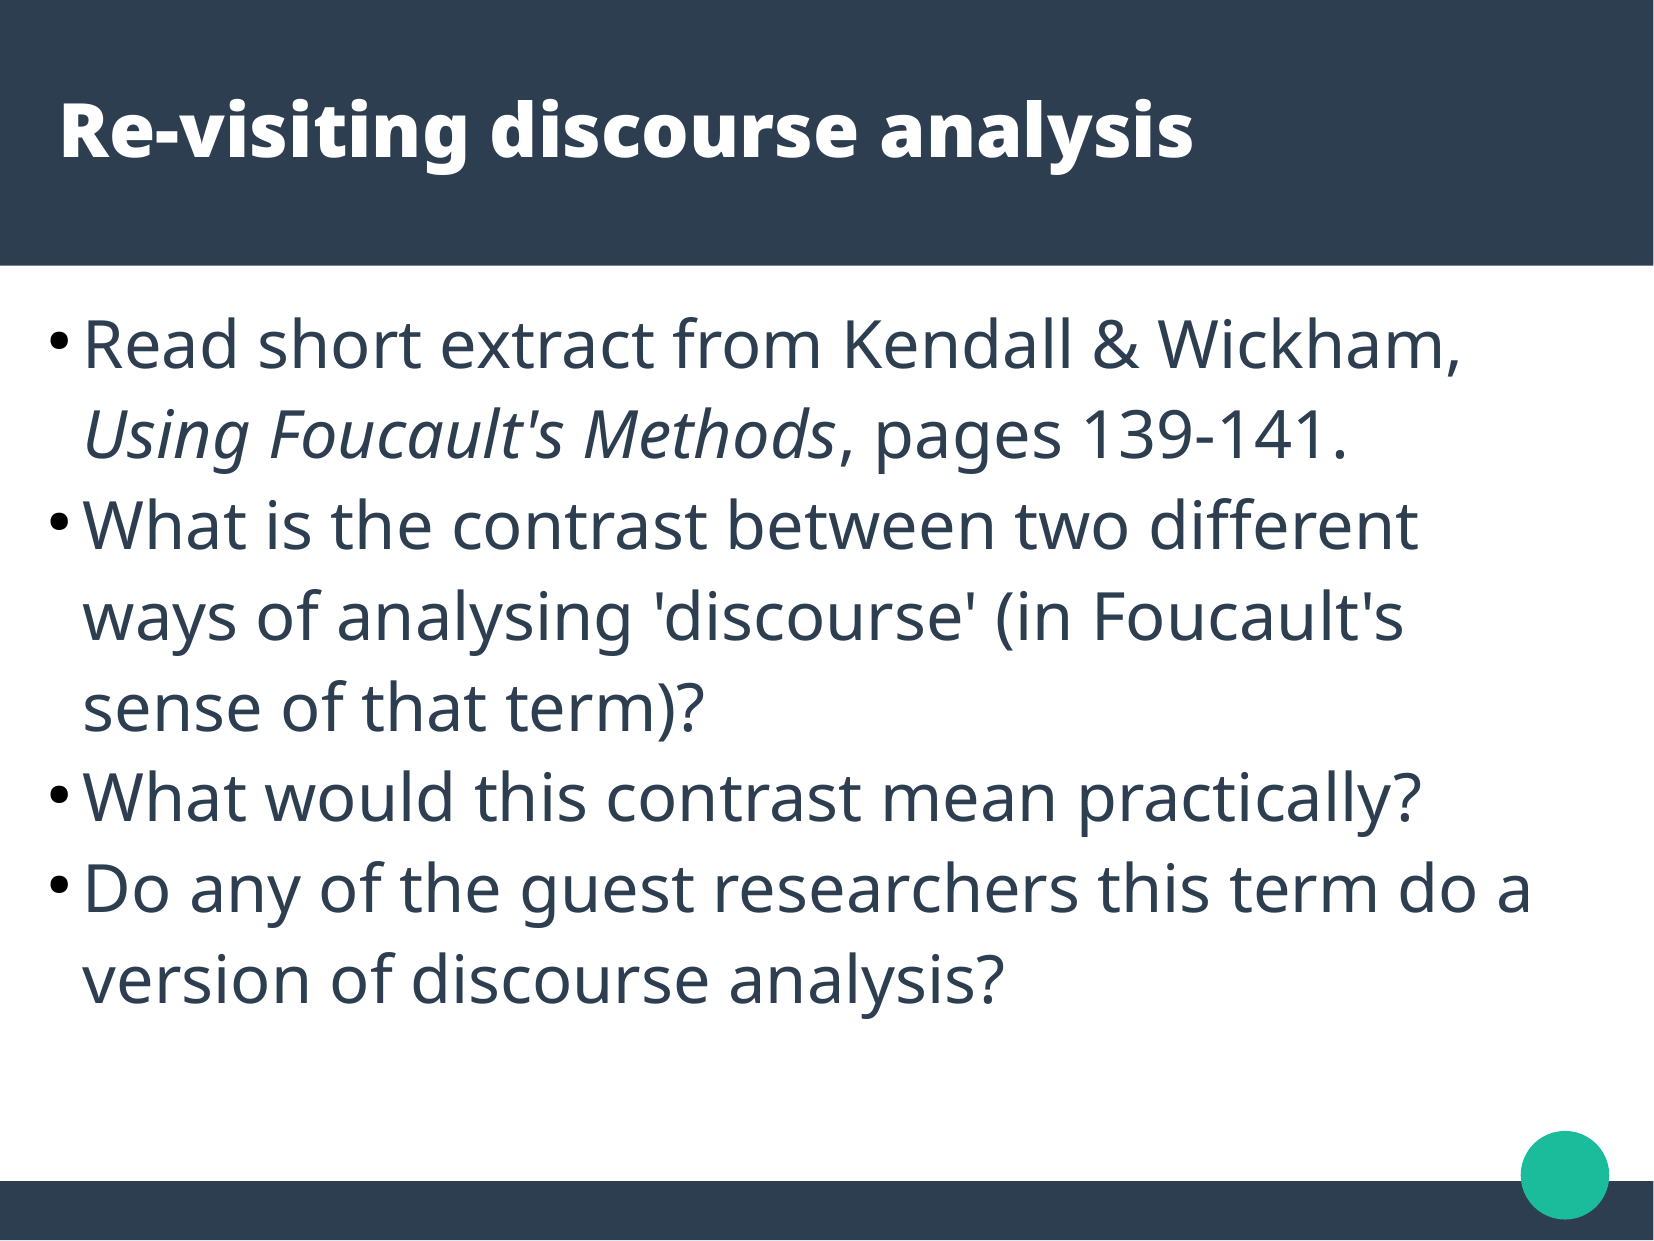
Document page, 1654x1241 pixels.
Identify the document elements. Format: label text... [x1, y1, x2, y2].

title Re-visiting discourse analysis [59, 49, 1595, 207]
subtitle Read short extract from Kendall & Wickham, Using Foucault's Methods, pages 139-141. What is the contrast between two different ways of analysing 'discourse' (in Foucault's sense of that term)? What would this contrast mean practically? Do any of the guest researchers this term do a version of discourse analysis? [47, 295, 1583, 1025]
